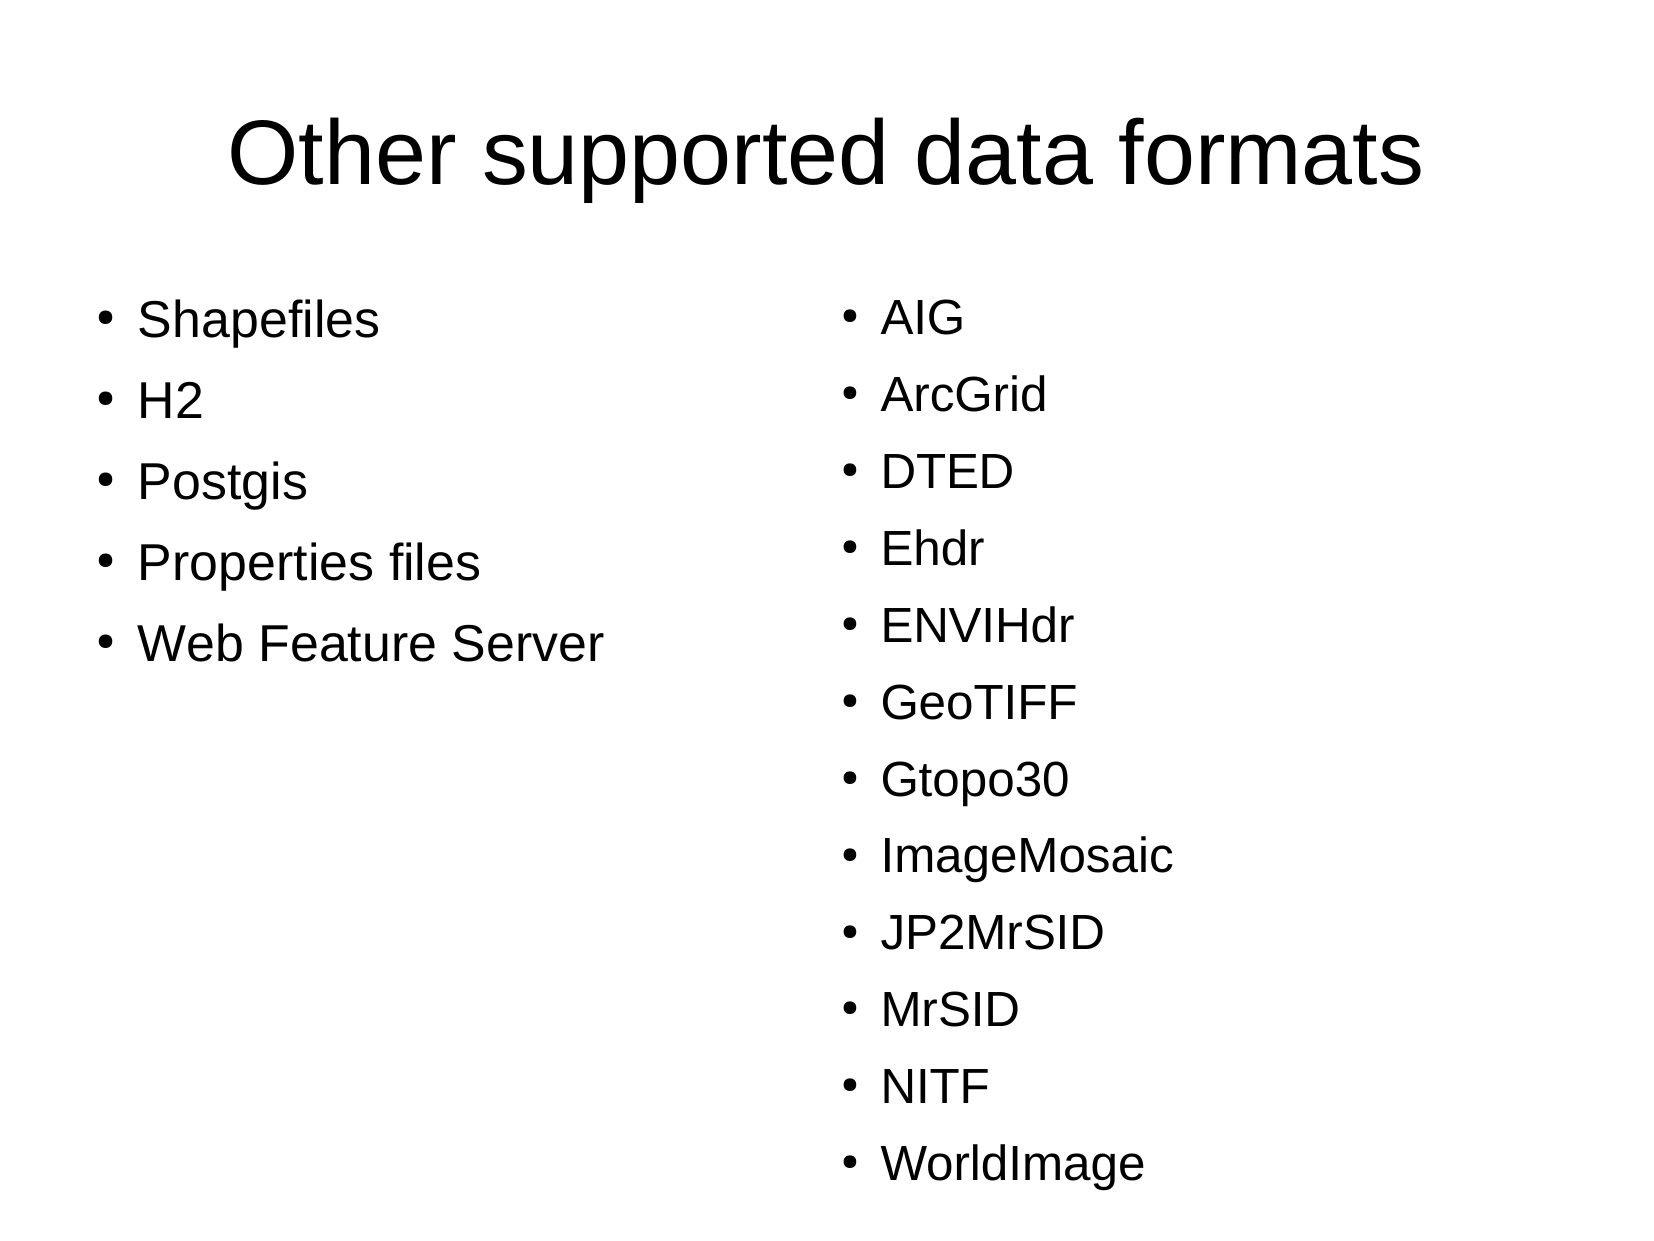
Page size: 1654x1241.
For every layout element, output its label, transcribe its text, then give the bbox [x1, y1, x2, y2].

list Shapefiles H2 Postgis Properties files Web Feature Server [82, 290, 793, 676]
list AIG ArcGrid DTED Ehdr ENVIHdr GeoTIFF Gtopo30 ImageMosaic JP2MrSID MrSID NITF WorldImage [828, 290, 1539, 1201]
title Other supported data formats [82, 49, 1571, 257]
